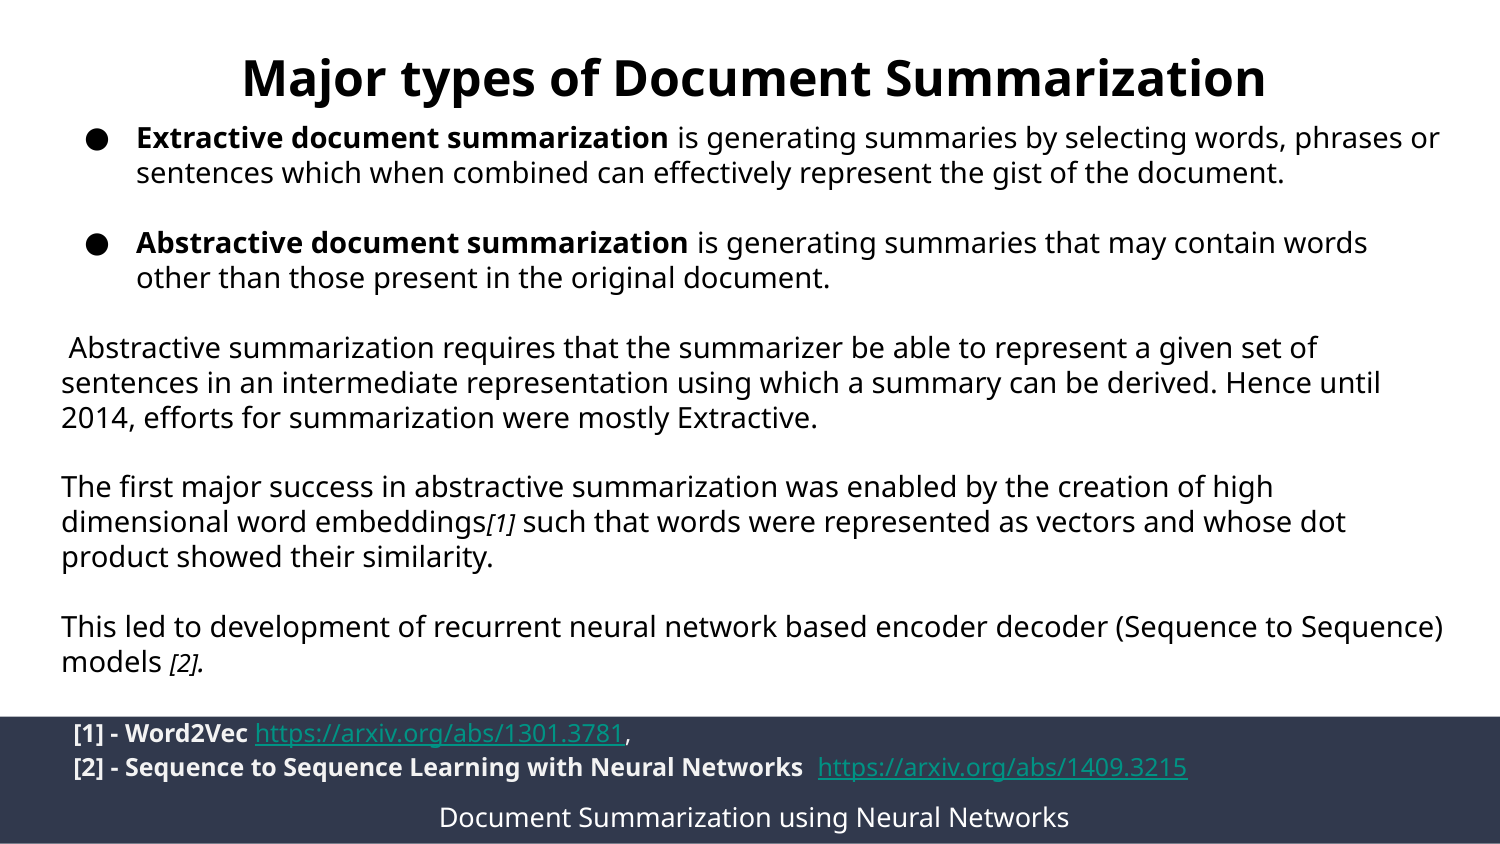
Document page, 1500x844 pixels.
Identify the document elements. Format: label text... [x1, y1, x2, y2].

list Document Summarization using Neural Networks [39, 789, 1469, 844]
text_box Extractive document summarization is generating summaries by selecting words, phrases or sentences which when combined can effectively represent the gist of the document. Abstractive document summarization is generating summaries that may contain words other than those present in the original document. Abstractive summarization requires that the summarizer be able to represent a given set of sentences in an intermediate representation using which a summary can be derived. Hence until 2014, efforts for summarization were mostly Extractive. The first major success in abstractive summarization was enabled by the creation of high dimensional word embeddings[1] such that words were represented as vectors and whose dot product showed their similarity. This led to development of recurrent neural network based encoder decoder (Sequence to Sequence) models [2]. [46, 104, 1461, 703]
text_box Major types of Document Summarization [46, 31, 1463, 122]
text_box [1] - Word2Vec https://arxiv.org/abs/1301.3781, [2] - Sequence to Sequence Learning with Neural Networks https://arxiv.org/abs/1409.3215 [58, 702, 1461, 773]
